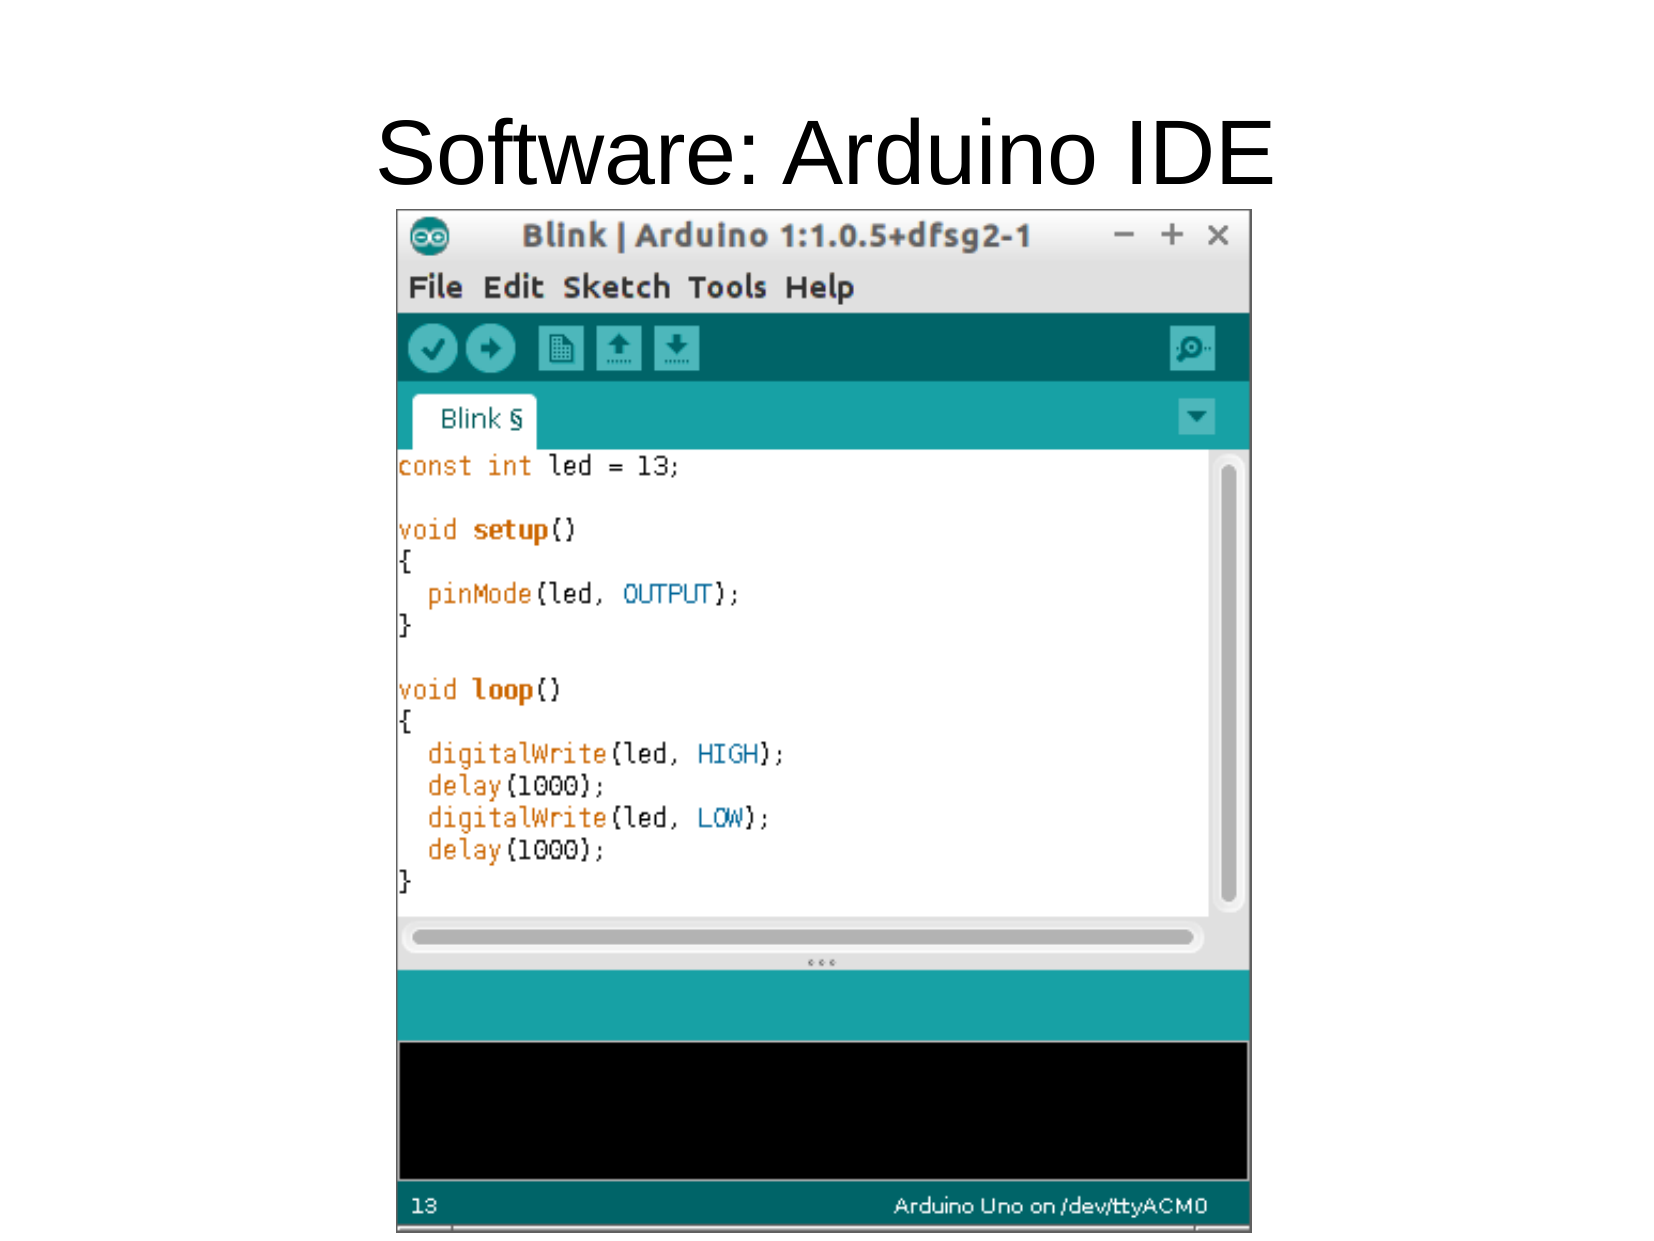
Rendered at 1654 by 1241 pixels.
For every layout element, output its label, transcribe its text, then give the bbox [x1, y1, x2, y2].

picture [396, 209, 1252, 1234]
title Software: Arduino IDE [82, 49, 1571, 257]
